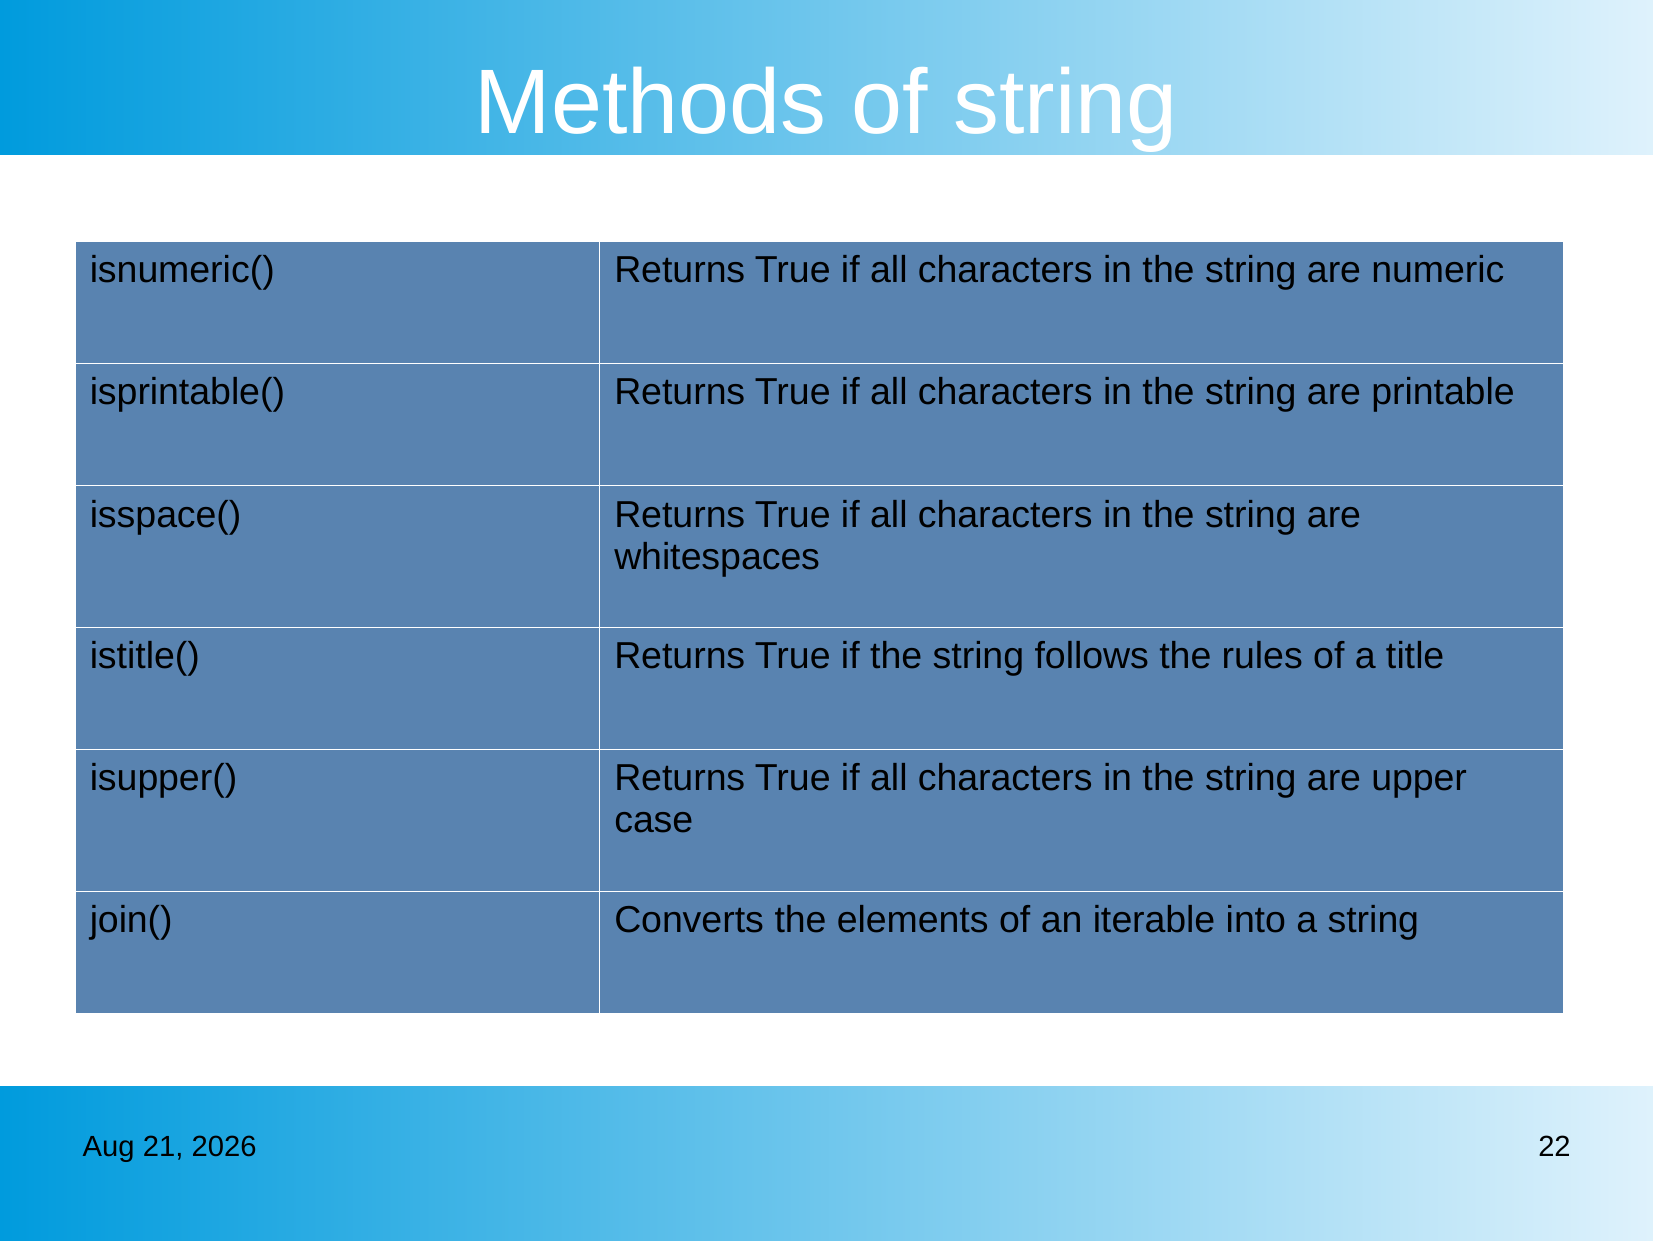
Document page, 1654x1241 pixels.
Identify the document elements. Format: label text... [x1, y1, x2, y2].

table_cell Returns True if all characters in the string are whitespaces [600, 486, 1563, 627]
table_cell istitle() [76, 628, 599, 749]
table_cell Returns True if all characters in the string are upper case [600, 750, 1563, 891]
table_header Returns True if all characters in the string are numeric [600, 242, 1563, 363]
table_header isnumeric() [76, 242, 599, 363]
table_cell Returns True if the string follows the rules of a title [600, 628, 1563, 749]
table_cell join() [76, 892, 599, 1013]
table_cell Returns True if all characters in the string are printable [600, 364, 1563, 485]
table_cell Converts the elements of an iterable into a string [600, 892, 1563, 1013]
title Methods of string [82, 49, 1571, 155]
table_cell isupper() [76, 750, 599, 891]
table_cell isprintable() [76, 364, 599, 485]
table_cell isspace() [76, 486, 599, 627]
